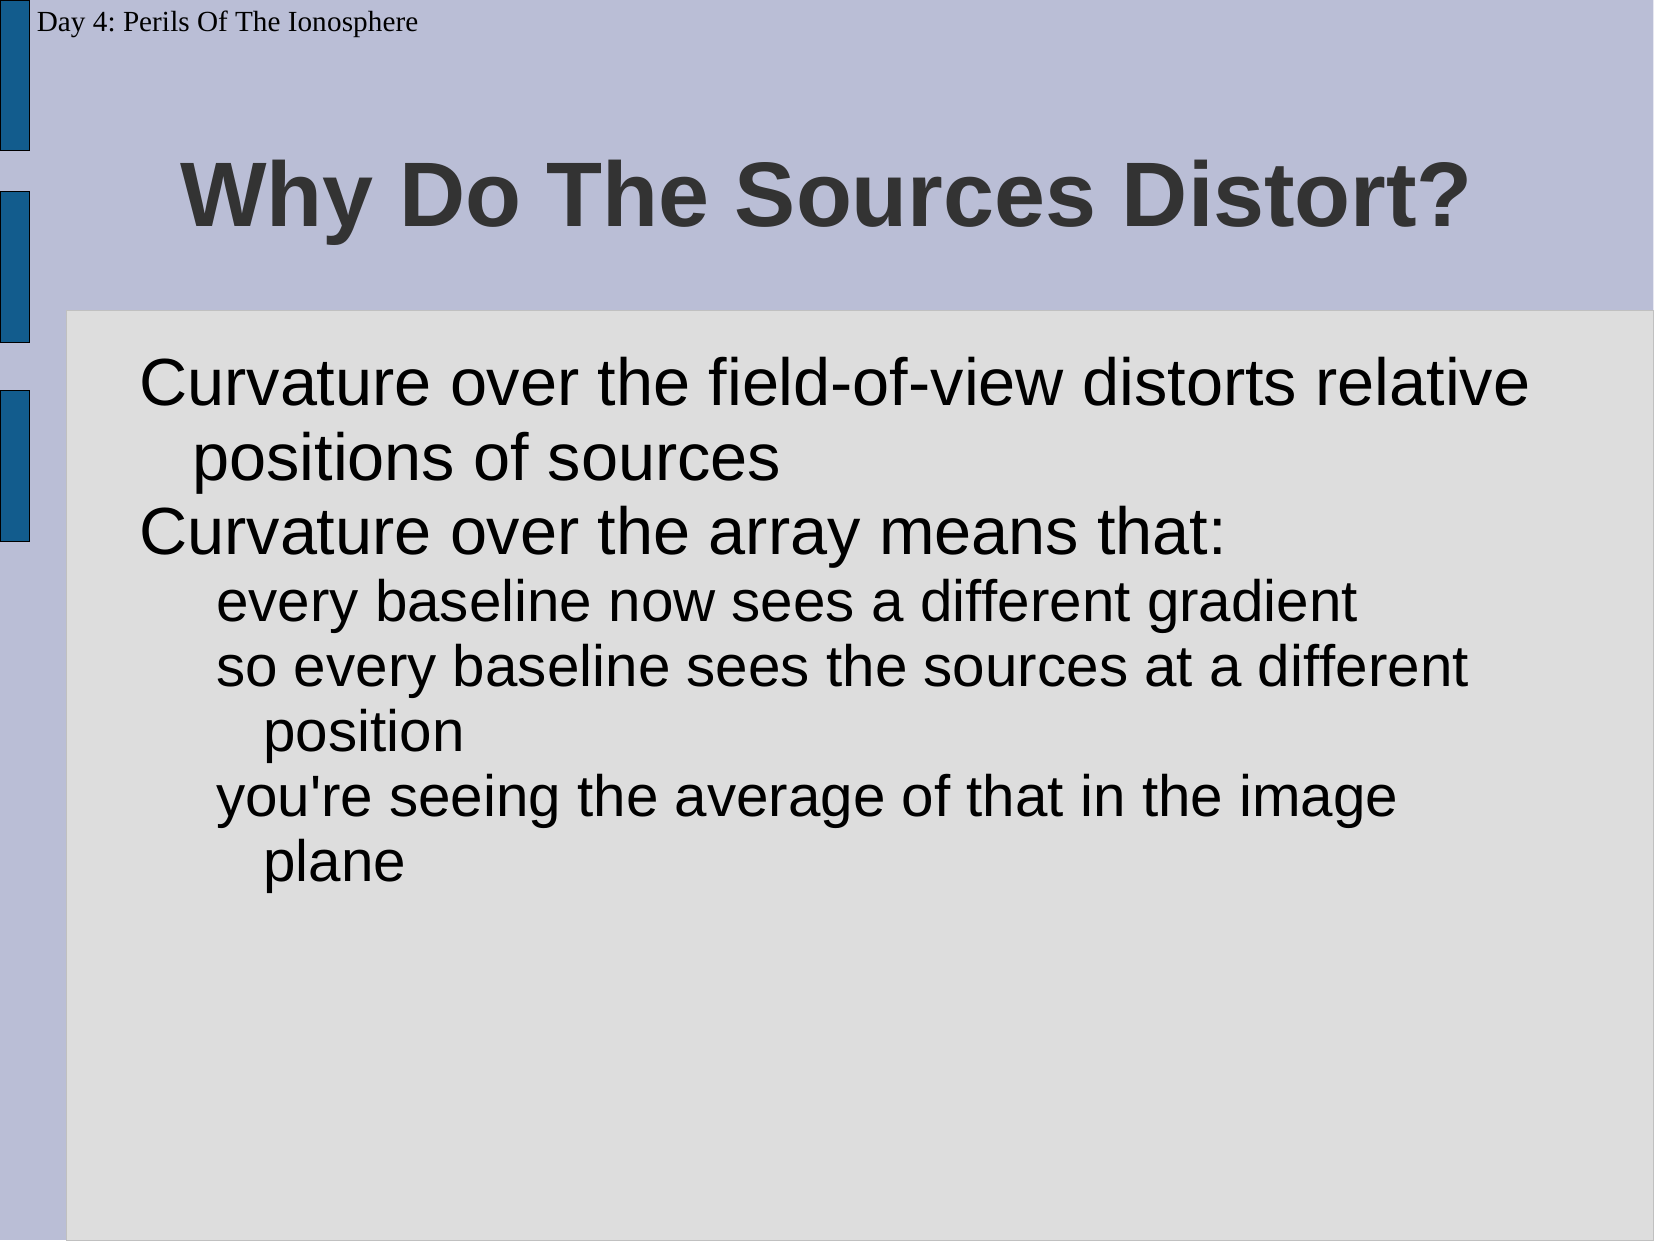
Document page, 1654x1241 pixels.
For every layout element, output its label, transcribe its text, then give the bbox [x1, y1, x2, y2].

title Why Do The Sources Distort? [121, 91, 1534, 299]
list Curvature over the field-of-view distorts relative positions of sources Curvature over the array means that: every baseline now sees a different gradient so every baseline sees the sources at a different position you're seeing the average of that in the image plane [121, 344, 1534, 1112]
